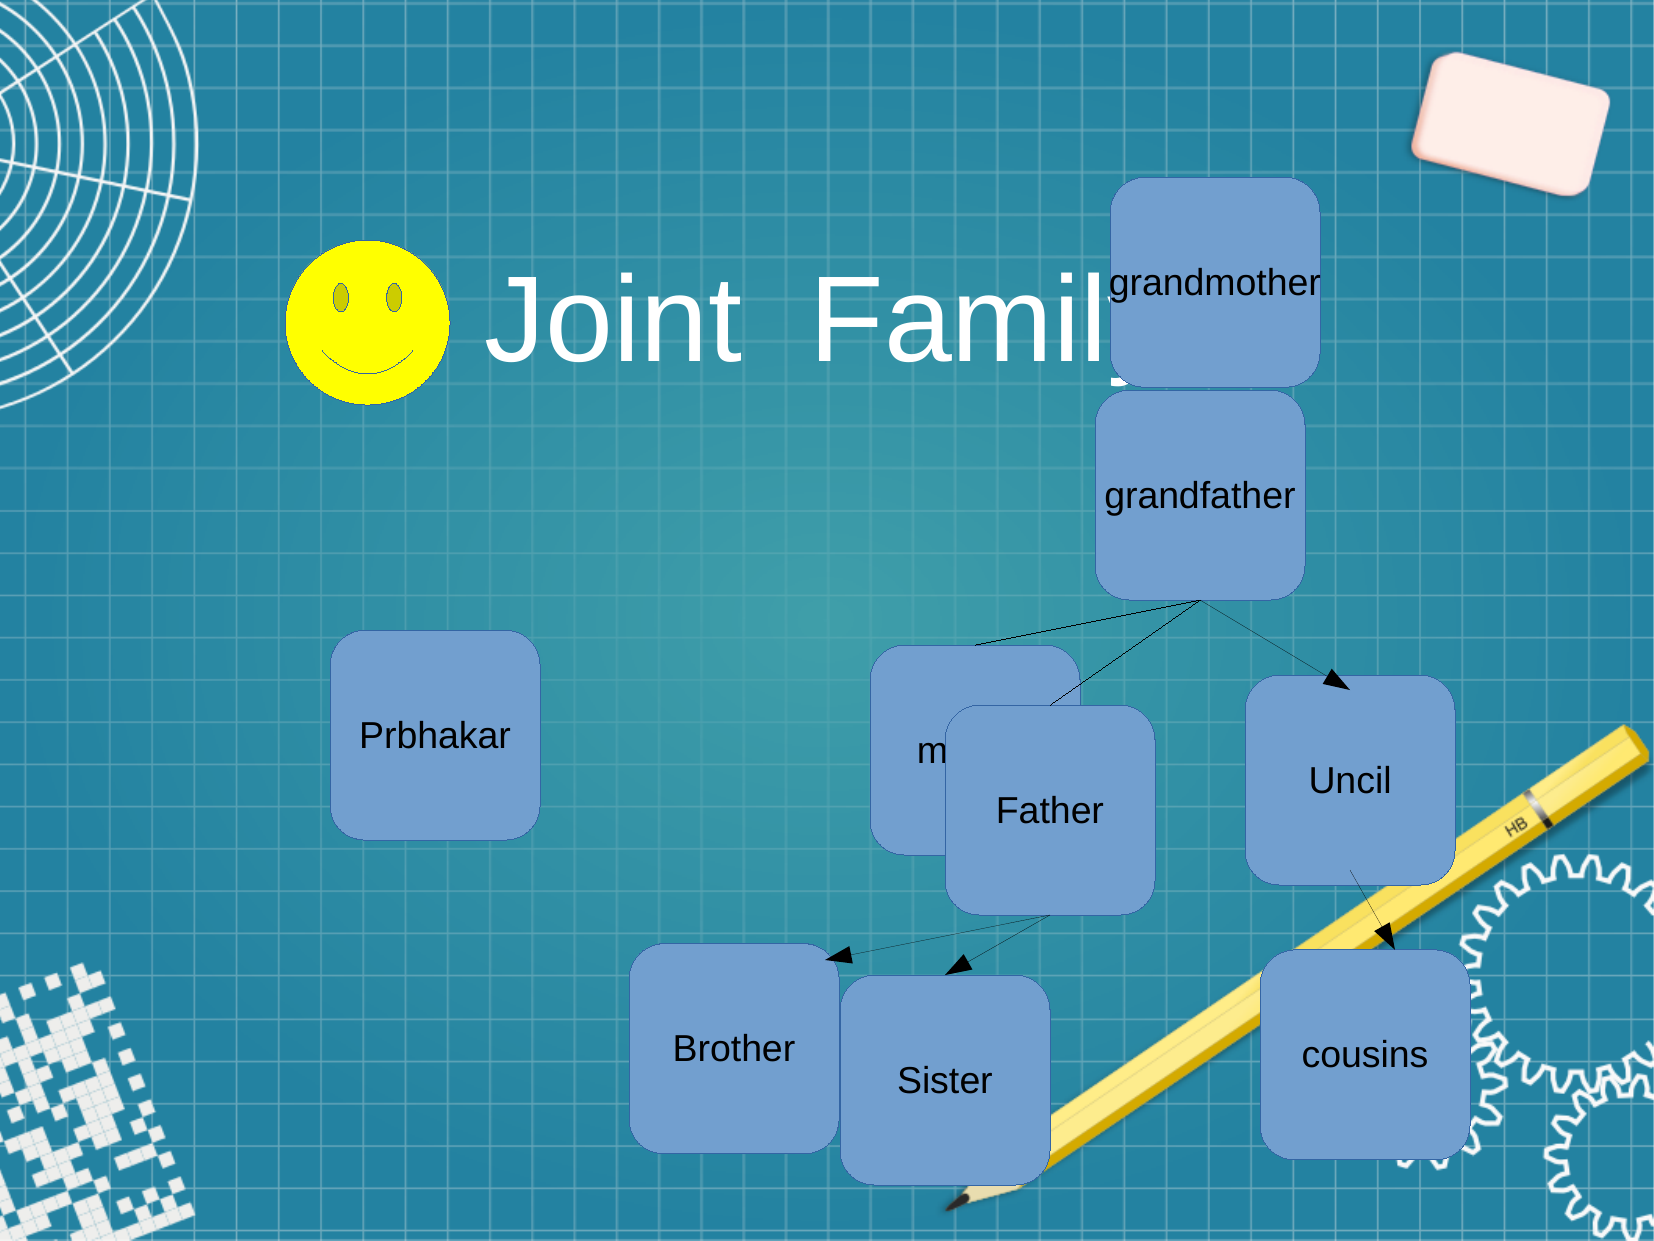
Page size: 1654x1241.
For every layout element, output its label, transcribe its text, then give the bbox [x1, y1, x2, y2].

text_box [285, 240, 451, 406]
text_box cousins [1260, 949, 1471, 1160]
title Joint Family [82, 177, 1571, 461]
text_box mother [870, 645, 1081, 856]
text_box grandmother [1110, 177, 1321, 388]
text_box Prbhakar [330, 630, 541, 841]
text_box Brother [629, 943, 840, 1154]
text_box Sister [840, 975, 1051, 1186]
text_box grandfather [1095, 390, 1306, 601]
text_box Father [945, 705, 1156, 916]
text_box Uncil [1245, 675, 1456, 886]
picture [0, 0, 1654, 1241]
